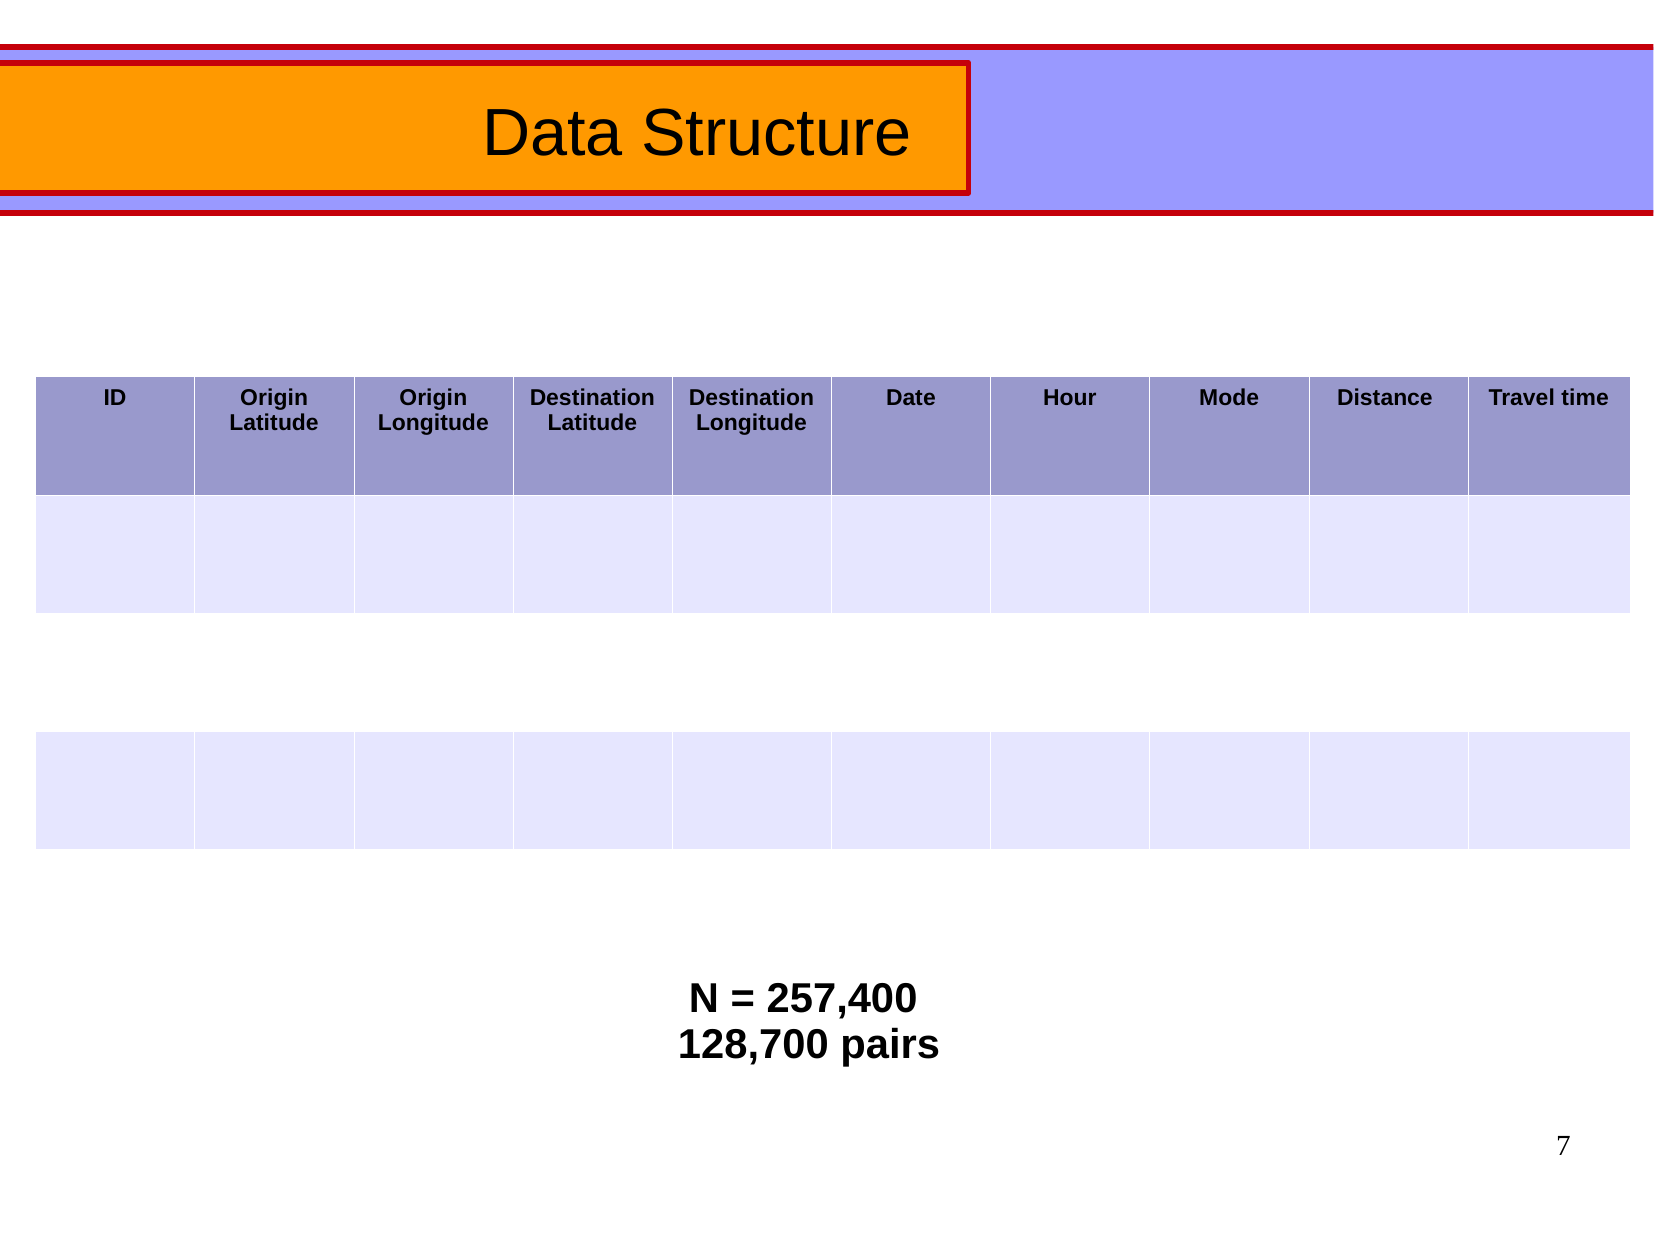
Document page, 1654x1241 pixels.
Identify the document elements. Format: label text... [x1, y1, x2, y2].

table_header Travel time [1469, 377, 1630, 495]
table_cell [991, 496, 1149, 613]
table_cell [1310, 614, 1468, 731]
table_header Mode [1150, 377, 1309, 495]
table_cell [991, 732, 1149, 849]
table_cell [514, 496, 672, 613]
title Data Structure [425, 57, 969, 207]
table_header Origin Latitude [195, 377, 354, 495]
table_cell [514, 732, 672, 849]
table_cell [1150, 732, 1309, 849]
table_cell [195, 614, 354, 731]
table_cell [195, 732, 354, 849]
table_cell [355, 496, 513, 613]
table_cell [1469, 732, 1630, 849]
table_cell [673, 850, 831, 967]
table_header Destination Latitude [514, 377, 672, 495]
text_box [0, 47, 1654, 213]
table_cell [1469, 850, 1630, 967]
table_cell [1310, 850, 1468, 967]
table_cell [832, 614, 990, 731]
table_cell [36, 850, 194, 967]
text_box N = 257,400 128,700 pairs [236, 967, 1382, 1075]
table_header Origin Longitude [355, 377, 513, 495]
table_cell [514, 850, 672, 967]
table_cell [673, 732, 831, 849]
table_cell [1150, 850, 1309, 967]
table_header Hour [991, 377, 1149, 495]
table_cell [991, 614, 1149, 731]
table_cell [832, 496, 990, 613]
table_cell [832, 850, 990, 967]
table_cell [1150, 496, 1309, 613]
table_cell [355, 614, 513, 731]
table_cell [195, 850, 354, 967]
table_cell [1310, 496, 1468, 613]
table_cell [355, 850, 513, 967]
table_header Destination Longitude [673, 377, 831, 495]
table_header ID [36, 377, 194, 495]
table_cell [832, 732, 990, 849]
table_cell [355, 732, 513, 849]
table_cell [991, 850, 1149, 967]
table_cell [36, 732, 194, 849]
table_cell [36, 614, 194, 731]
table_cell [673, 614, 831, 731]
table_cell [1469, 496, 1630, 613]
table_cell [514, 614, 672, 731]
table_cell [673, 496, 831, 613]
table_cell [36, 496, 194, 613]
table_cell [1310, 732, 1468, 849]
table_cell [1150, 614, 1309, 731]
table_header Date [832, 377, 990, 495]
table_header Distance [1310, 377, 1468, 495]
table_cell [195, 496, 354, 613]
table_cell [1469, 614, 1630, 731]
